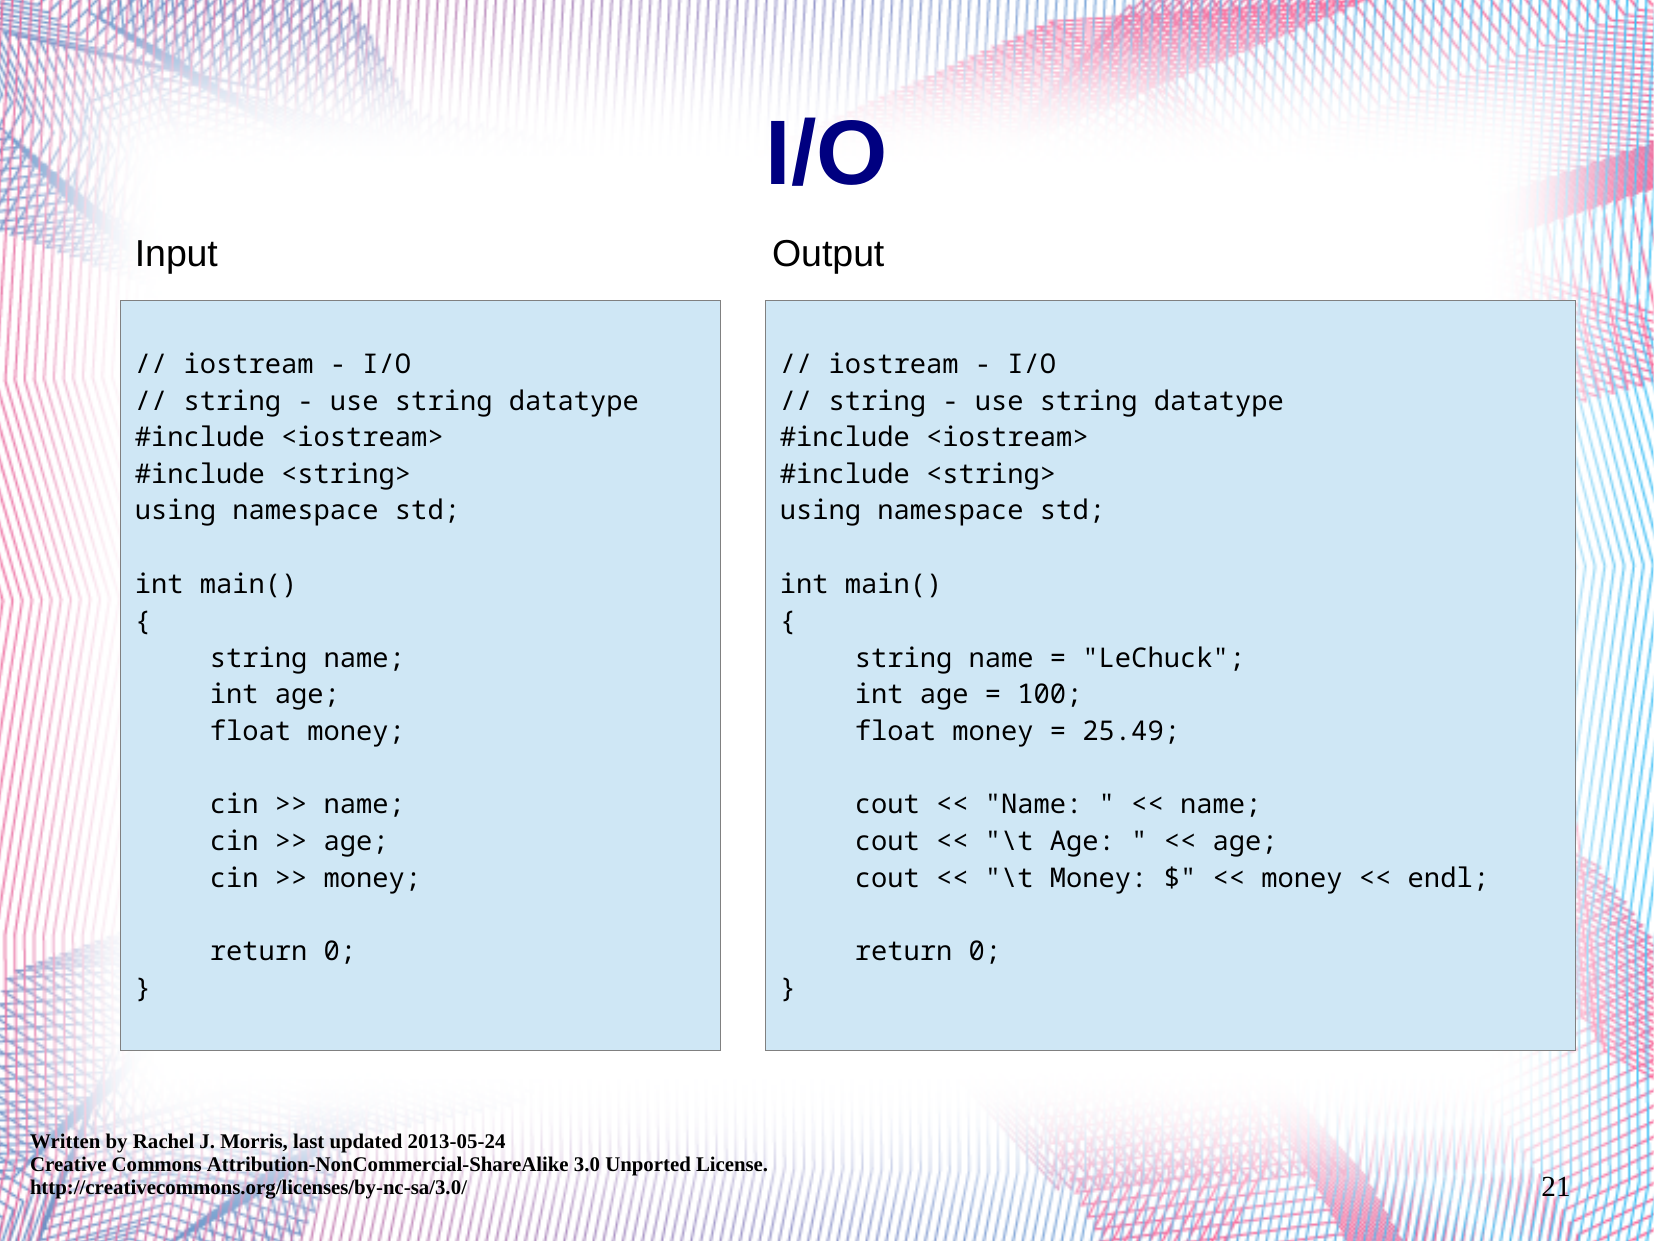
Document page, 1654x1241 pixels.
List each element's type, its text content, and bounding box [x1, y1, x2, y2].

picture [0, 0, 1654, 1241]
text_box Output [757, 225, 1489, 282]
text_box // iostream - I/O // string - use string datatype #include <iostream> #include <string> using namespace std; int main() { string name; int age; float money; cin >> name; cin >> age; cin >> money; return 0; } [120, 300, 721, 1051]
text_box // iostream - I/O // string - use string datatype #include <iostream> #include <string> using namespace std; int main() { string name = "LeChuck"; int age = 100; float money = 25.49; cout << "Name: " << name; cout << "\t Age: " << age; cout << "\t Money: $" << money << endl; return 0; } [765, 300, 1576, 1051]
title I/O [82, 49, 1571, 257]
text_box Input [120, 225, 757, 282]
